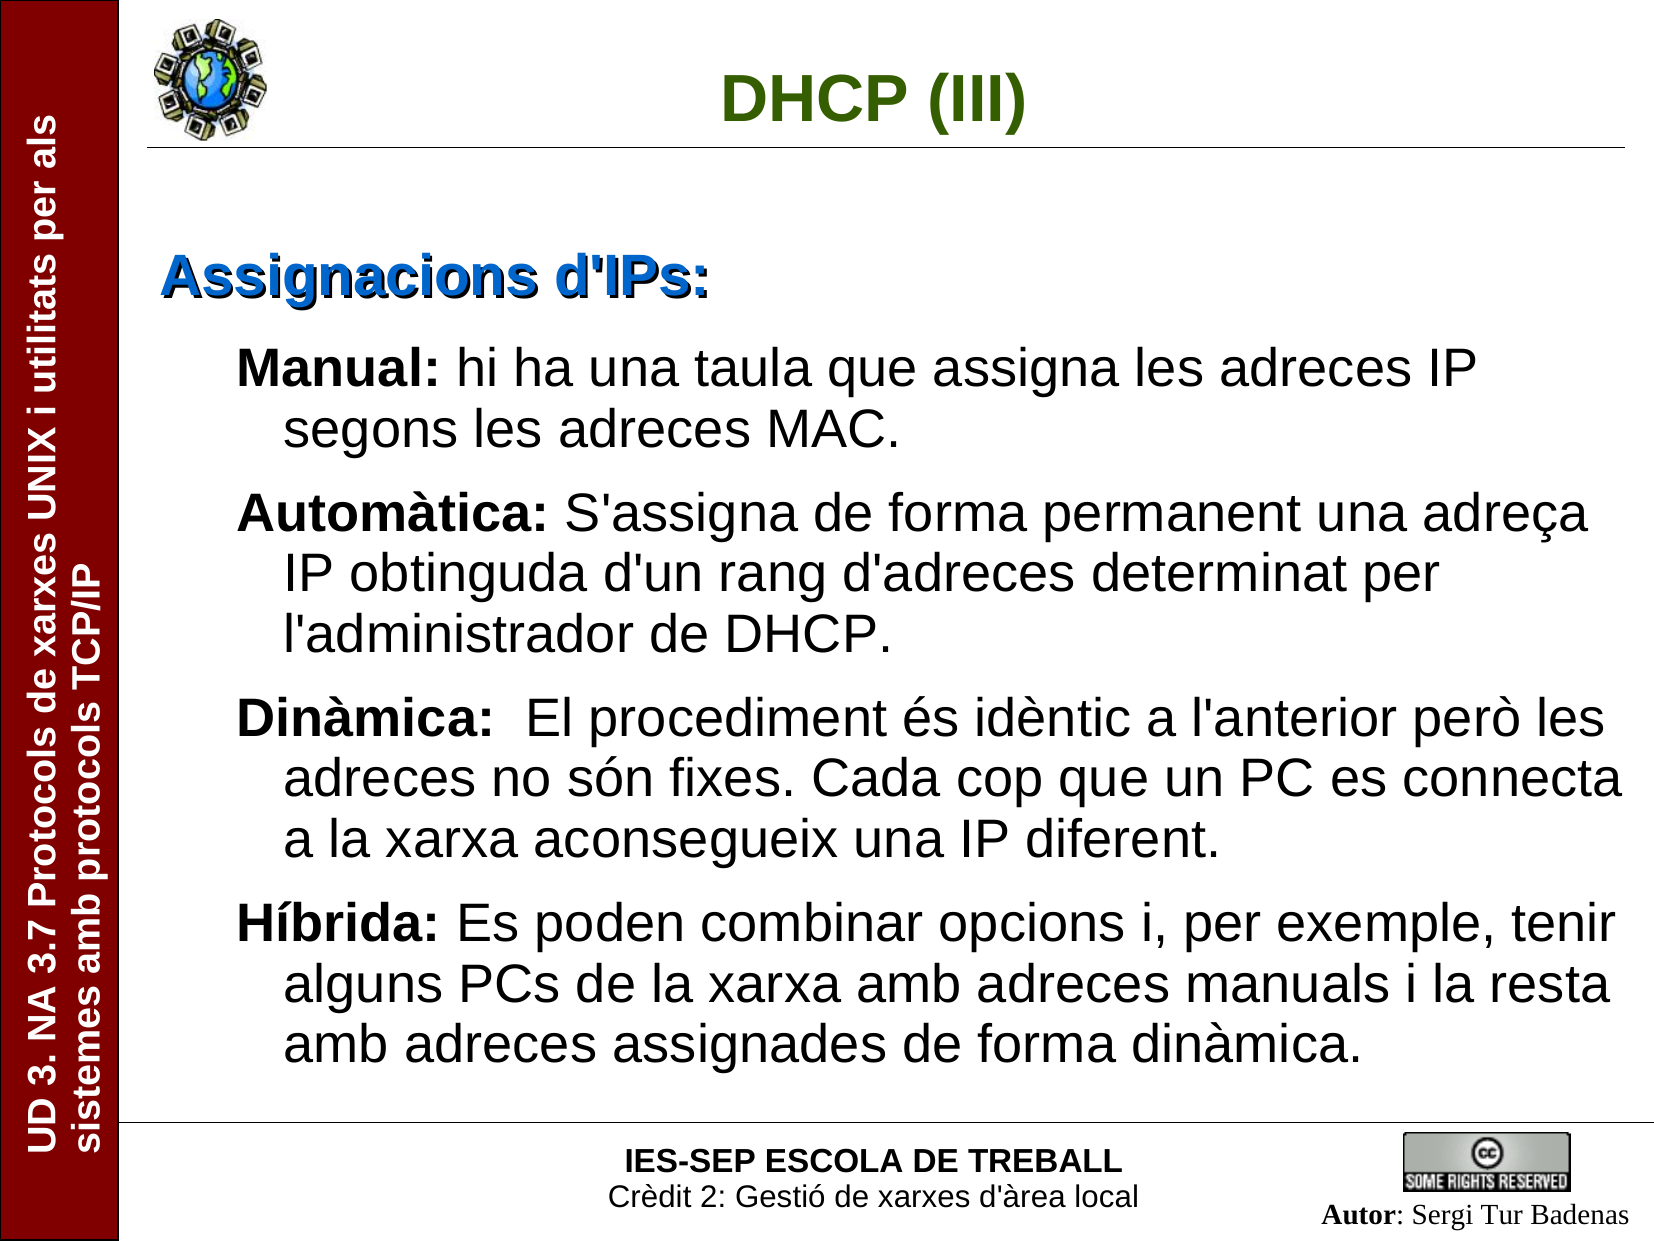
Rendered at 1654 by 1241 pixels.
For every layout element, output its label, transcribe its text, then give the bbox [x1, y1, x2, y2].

list Assignacions d'IPs: Manual: hi ha una taula que assigna les adreces IP segons les adreces MAC. Automàtica: S'assigna de forma permanent una adreça IP obtinguda d'un rang d'adreces determinat per l'administrador de DHCP. Dinàmica: El procediment és idèntic a l'anterior però les adreces no són fixes. Cada cop que un PC es connecta a la xarxa aconsegueix una IP diferent. Híbrida: Es poden combinar opcions i, per exemple, tenir alguns PCs de la xarxa amb adreces manuals i la resta amb adreces assignades de forma dinàmica. [141, 242, 1630, 1093]
title DHCP (III) [129, 49, 1619, 148]
picture [154, 19, 268, 49]
picture [1403, 1132, 1571, 1192]
